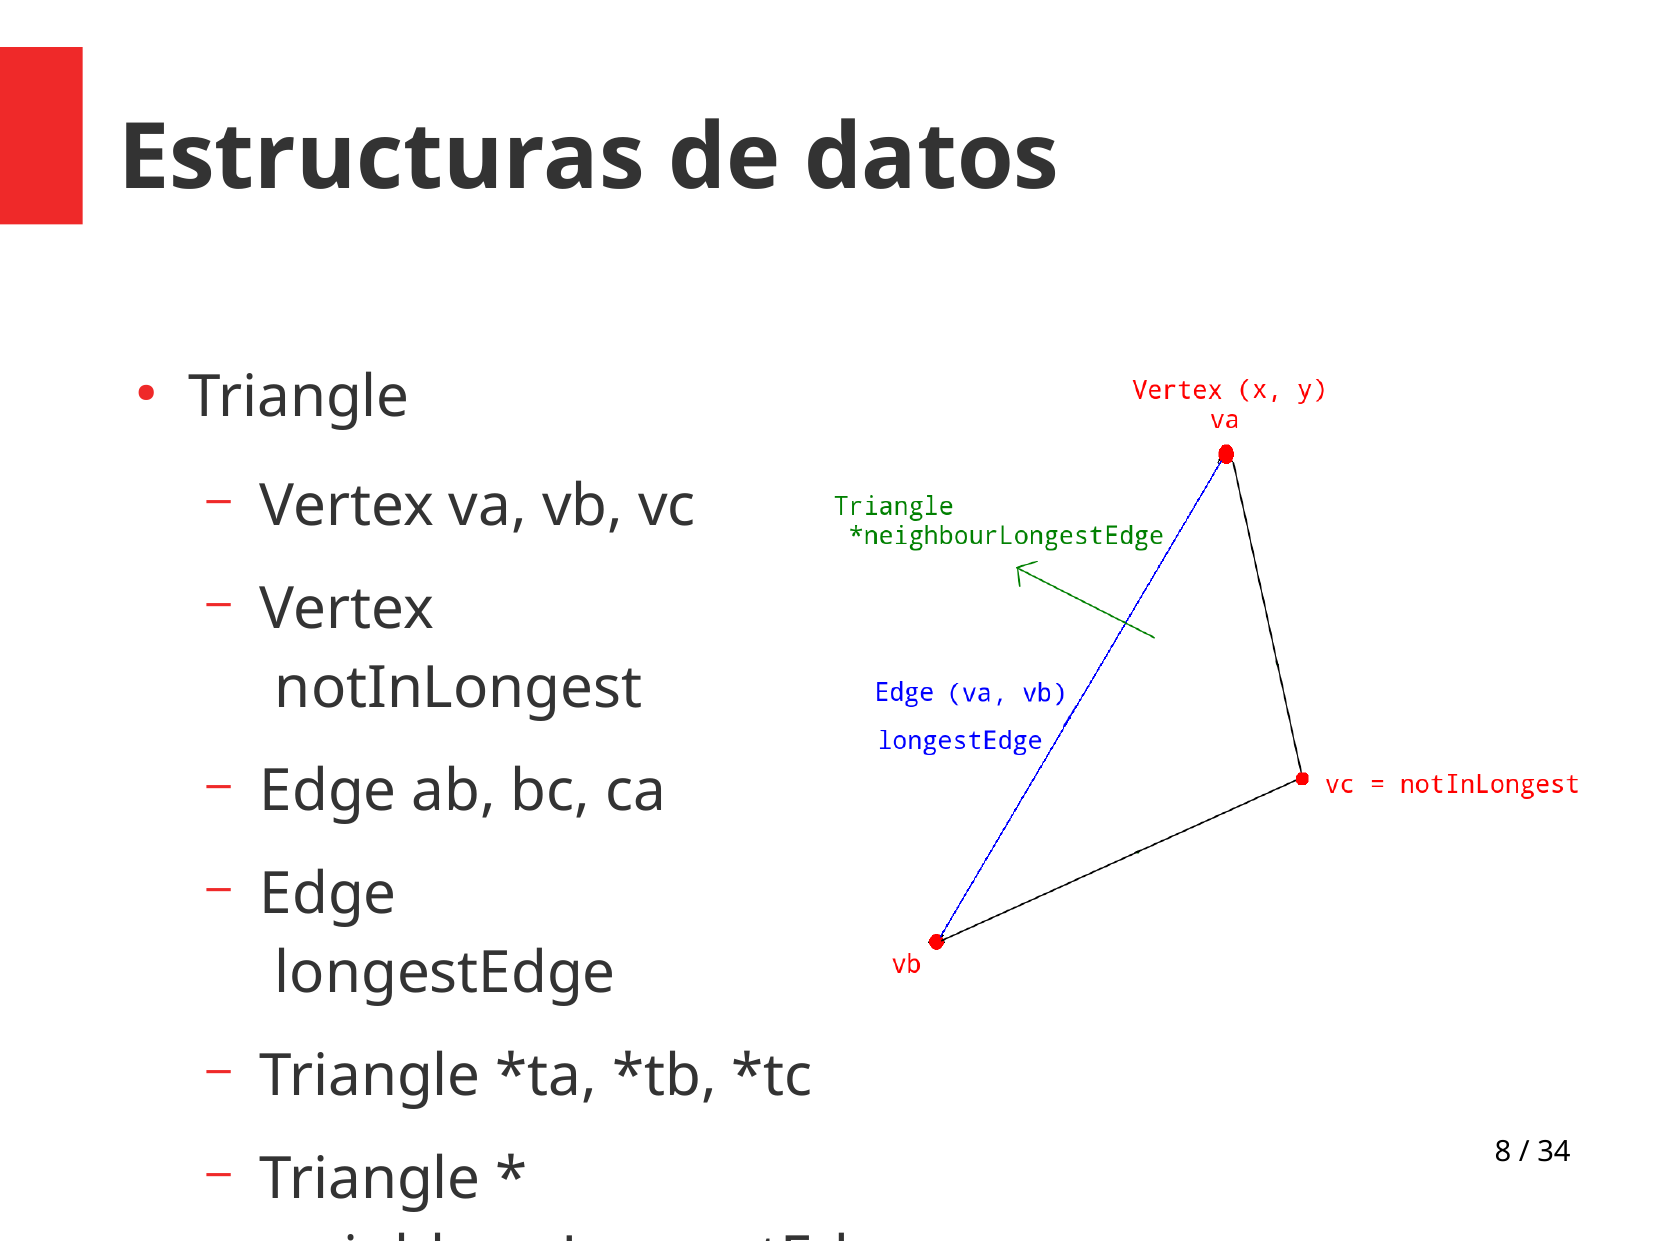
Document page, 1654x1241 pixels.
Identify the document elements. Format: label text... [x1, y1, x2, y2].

title Estructuras de datos [118, 49, 1571, 257]
picture [791, 311, 1653, 1040]
list Triangle Vertex va, vb, vc Vertex notInLongest Edge ab, bc, ca Edge longestEdge Triangle *ta, *tb, *tc Triangle * neighbourLongestEdge [118, 354, 1536, 1074]
